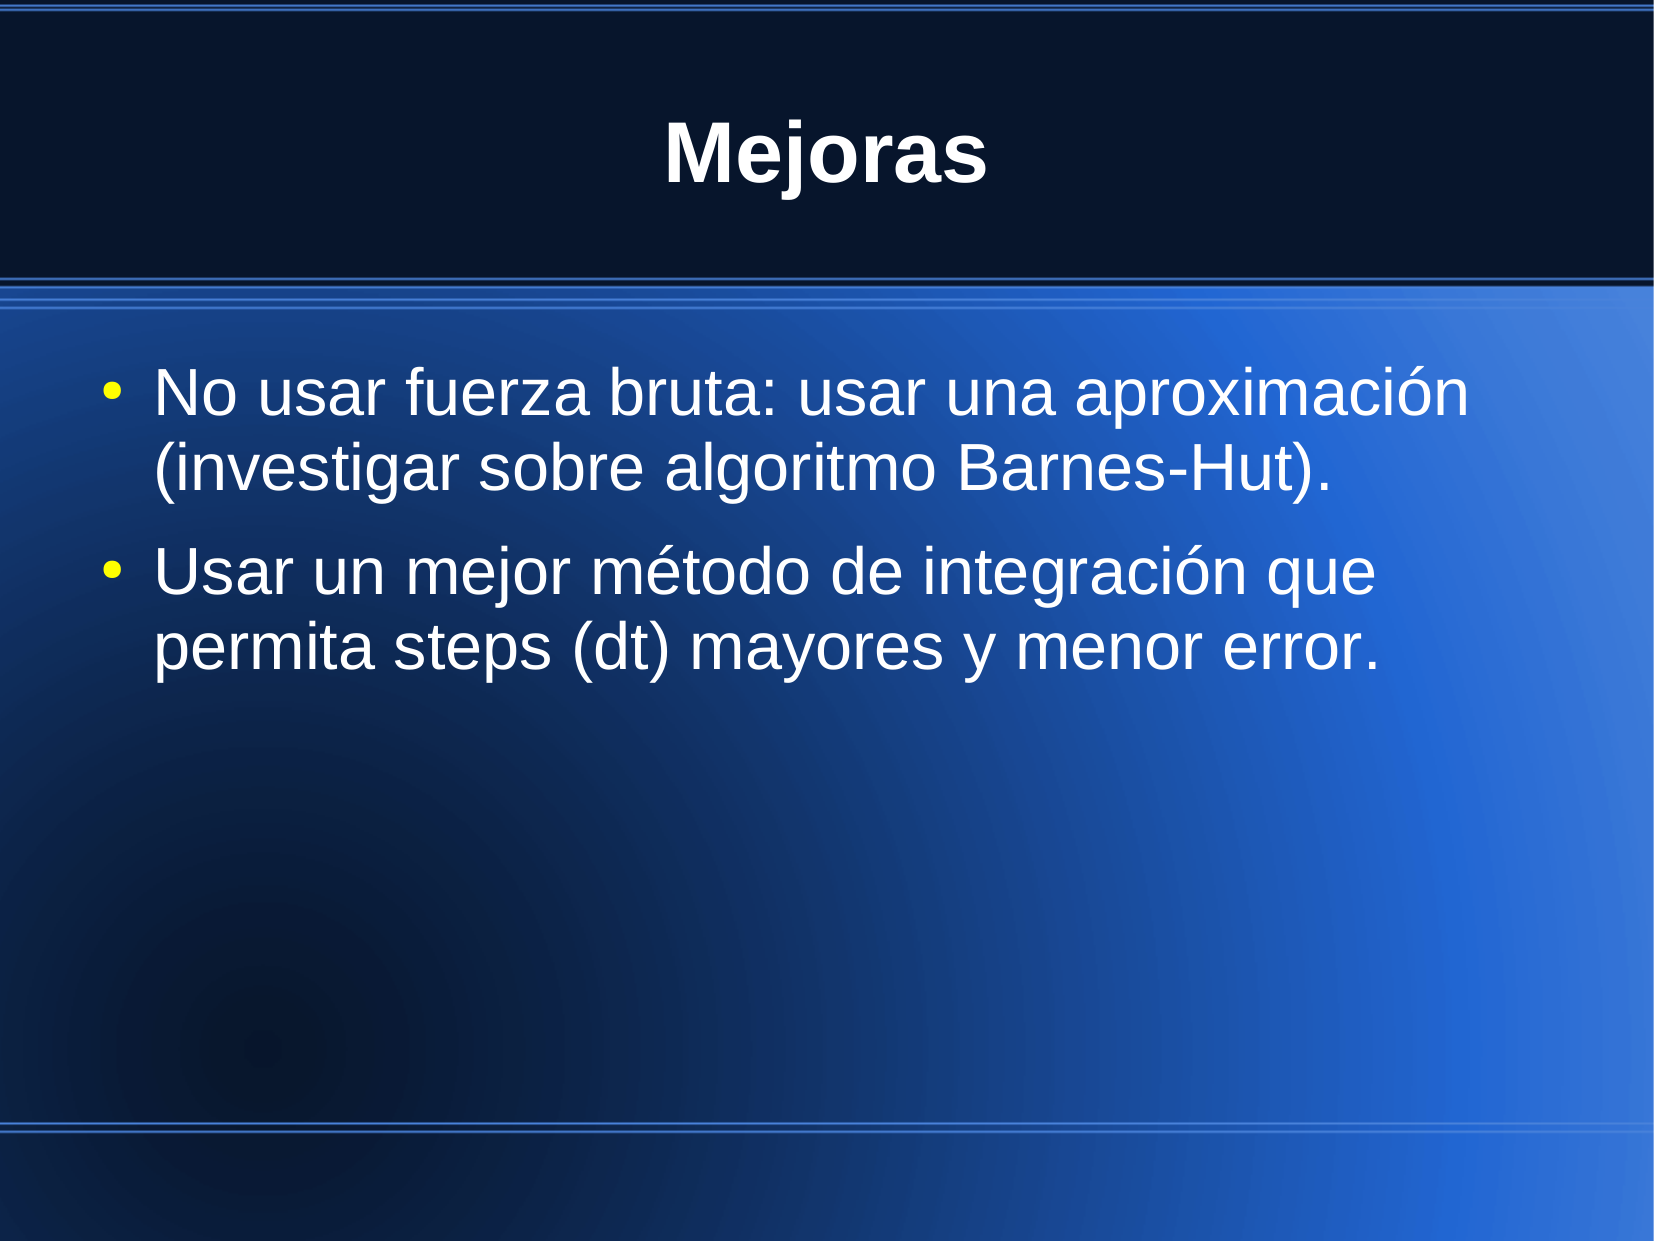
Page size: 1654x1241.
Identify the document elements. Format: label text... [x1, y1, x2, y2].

title Mejoras [82, 49, 1571, 257]
list No usar fuerza bruta: usar una aproximación (investigar sobre algoritmo Barnes-Hut). Usar un mejor método de integración que permita steps (dt) mayores y menor error. [82, 355, 1571, 1075]
picture [0, 0, 1654, 1241]
